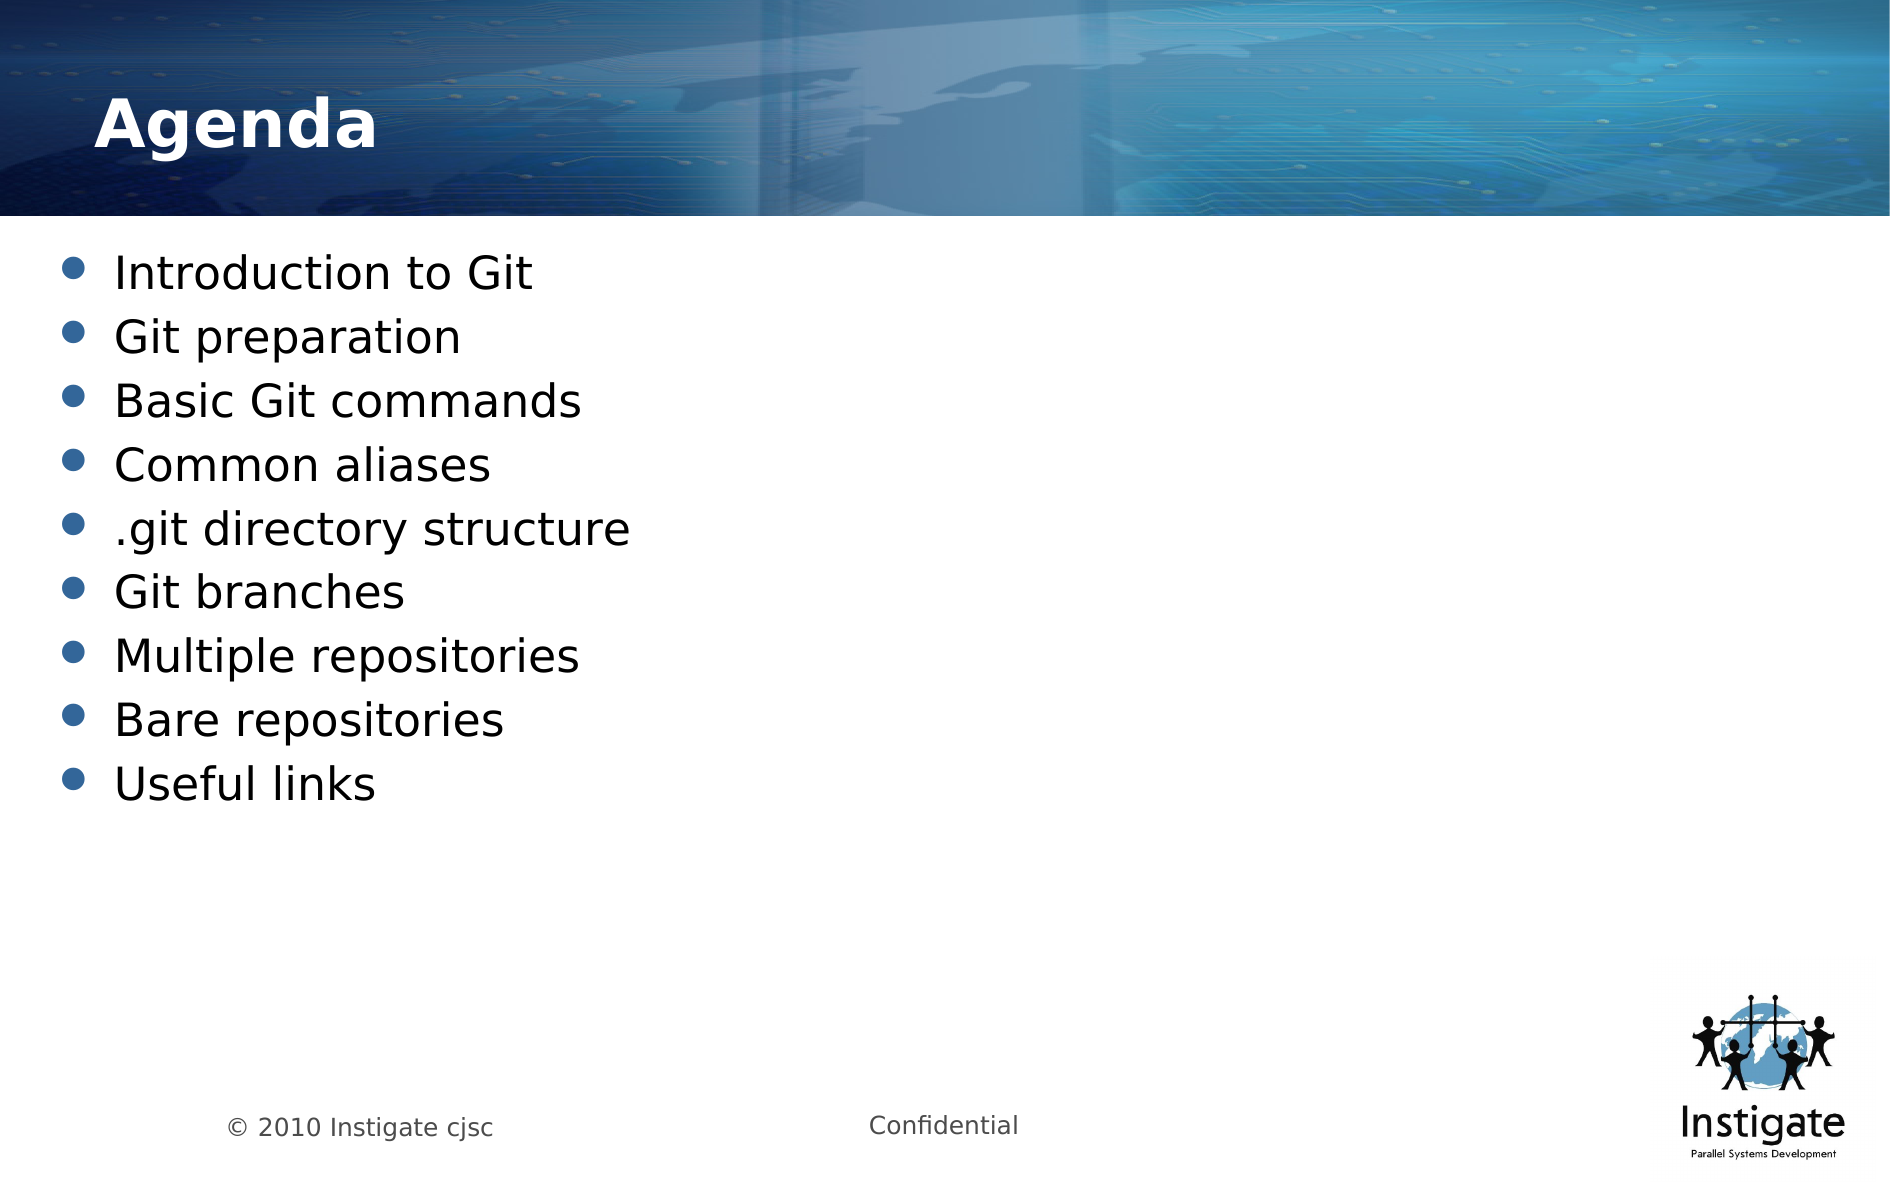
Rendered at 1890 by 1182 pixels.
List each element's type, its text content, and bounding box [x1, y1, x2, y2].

picture [0, 0, 1890, 216]
title Agenda [94, 47, 1793, 217]
picture [1650, 956, 1876, 1182]
list Introduction to Git Git preparation Basic Git commands Common aliases .git directory structure Git branches Multiple repositories Bare repositories Useful links [59, 236, 1831, 1016]
